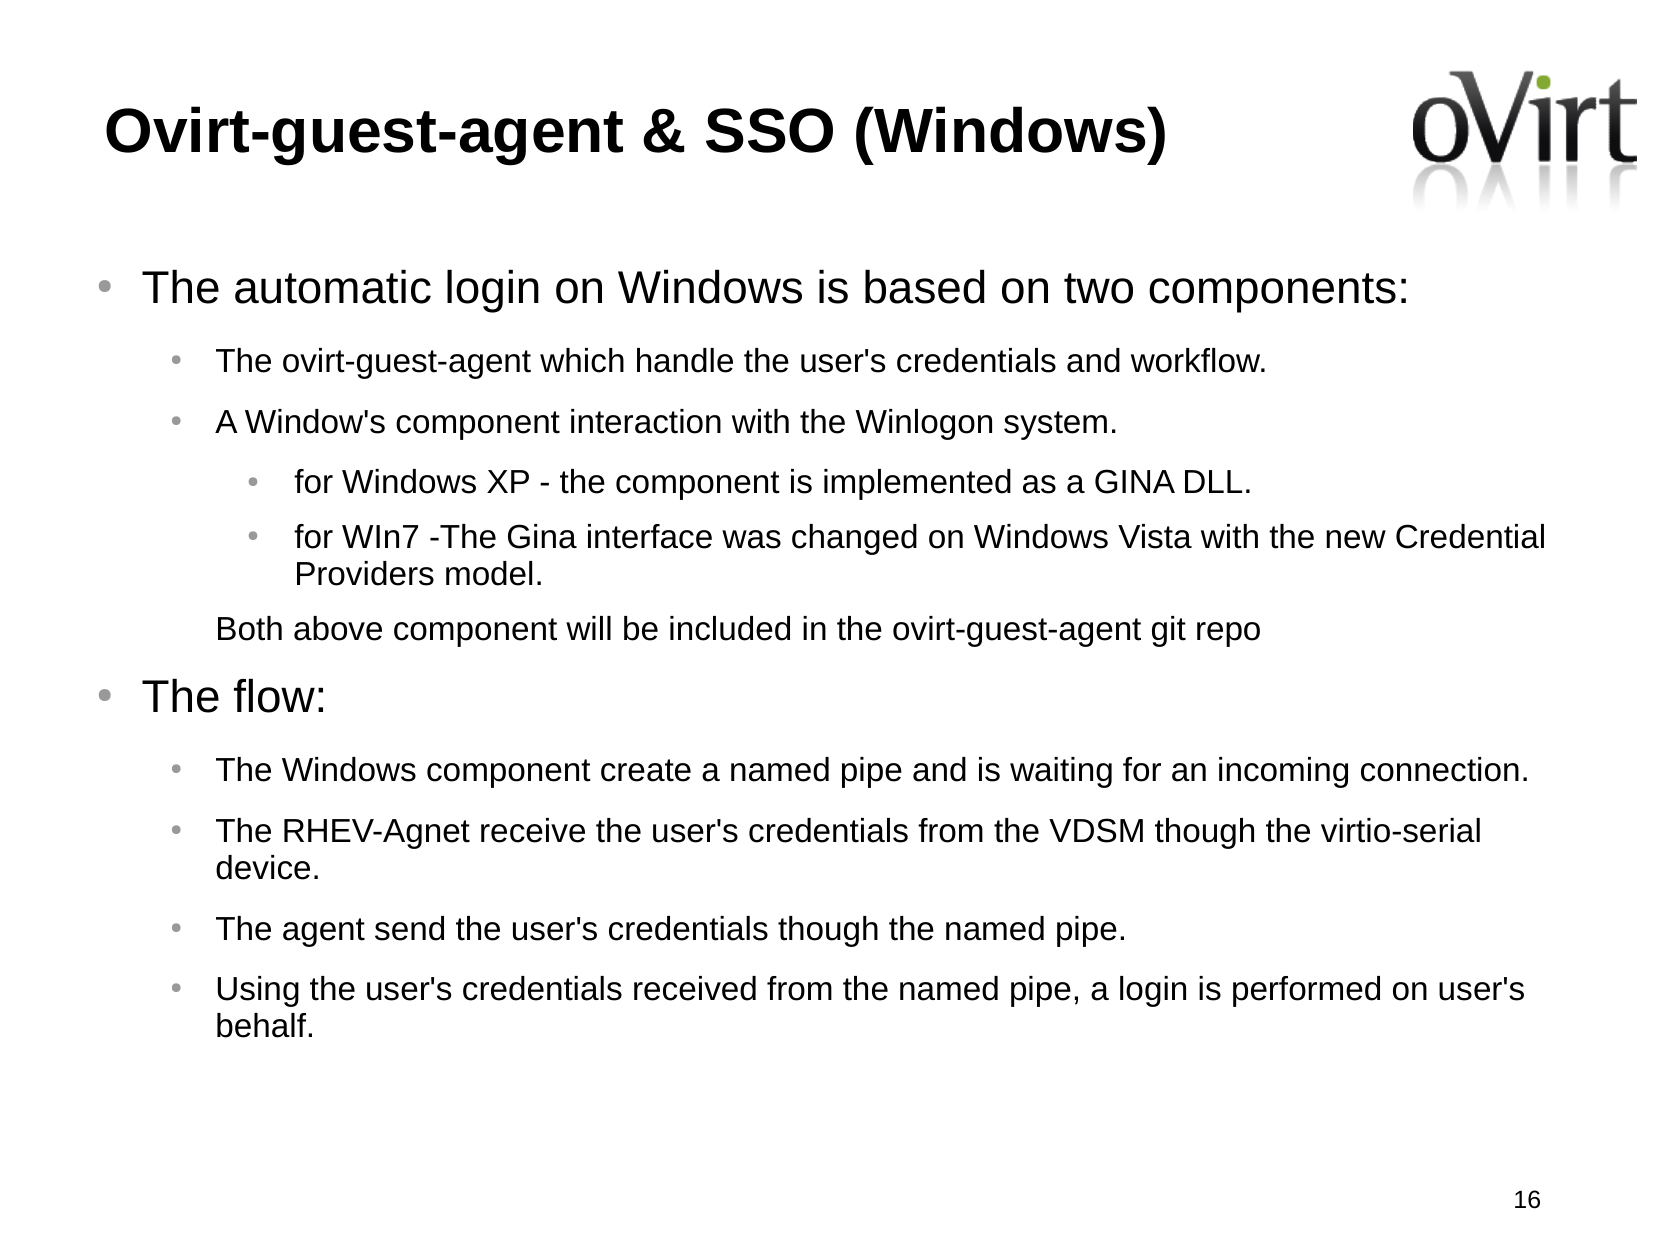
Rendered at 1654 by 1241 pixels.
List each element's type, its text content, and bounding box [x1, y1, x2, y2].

list The automatic login on Windows is based on two components: The ovirt-guest-agent which handle the user's credentials and workflow. A Window's component interaction with the Winlogon system. for Windows XP - the component is implemented as a GINA DLL. for WIn7 -The Gina interface was changed on Windows Vista with the new Credential Providers model. Both above component will be included in the ovirt-guest-agent git repo The flow: The Windows component create a named pipe and is waiting for an incoming connection. The RHEV-Agnet receive the user's credentials from the VDSM though the virtio-serial device. The agent send the user's credentials though the named pipe. Using the user's credentials received from the named pipe, a login is performed on user's behalf. [81, 261, 1570, 1055]
picture [1413, 63, 1637, 212]
title Ovirt-guest-agent & SSO (Windows) [82, 37, 1303, 226]
